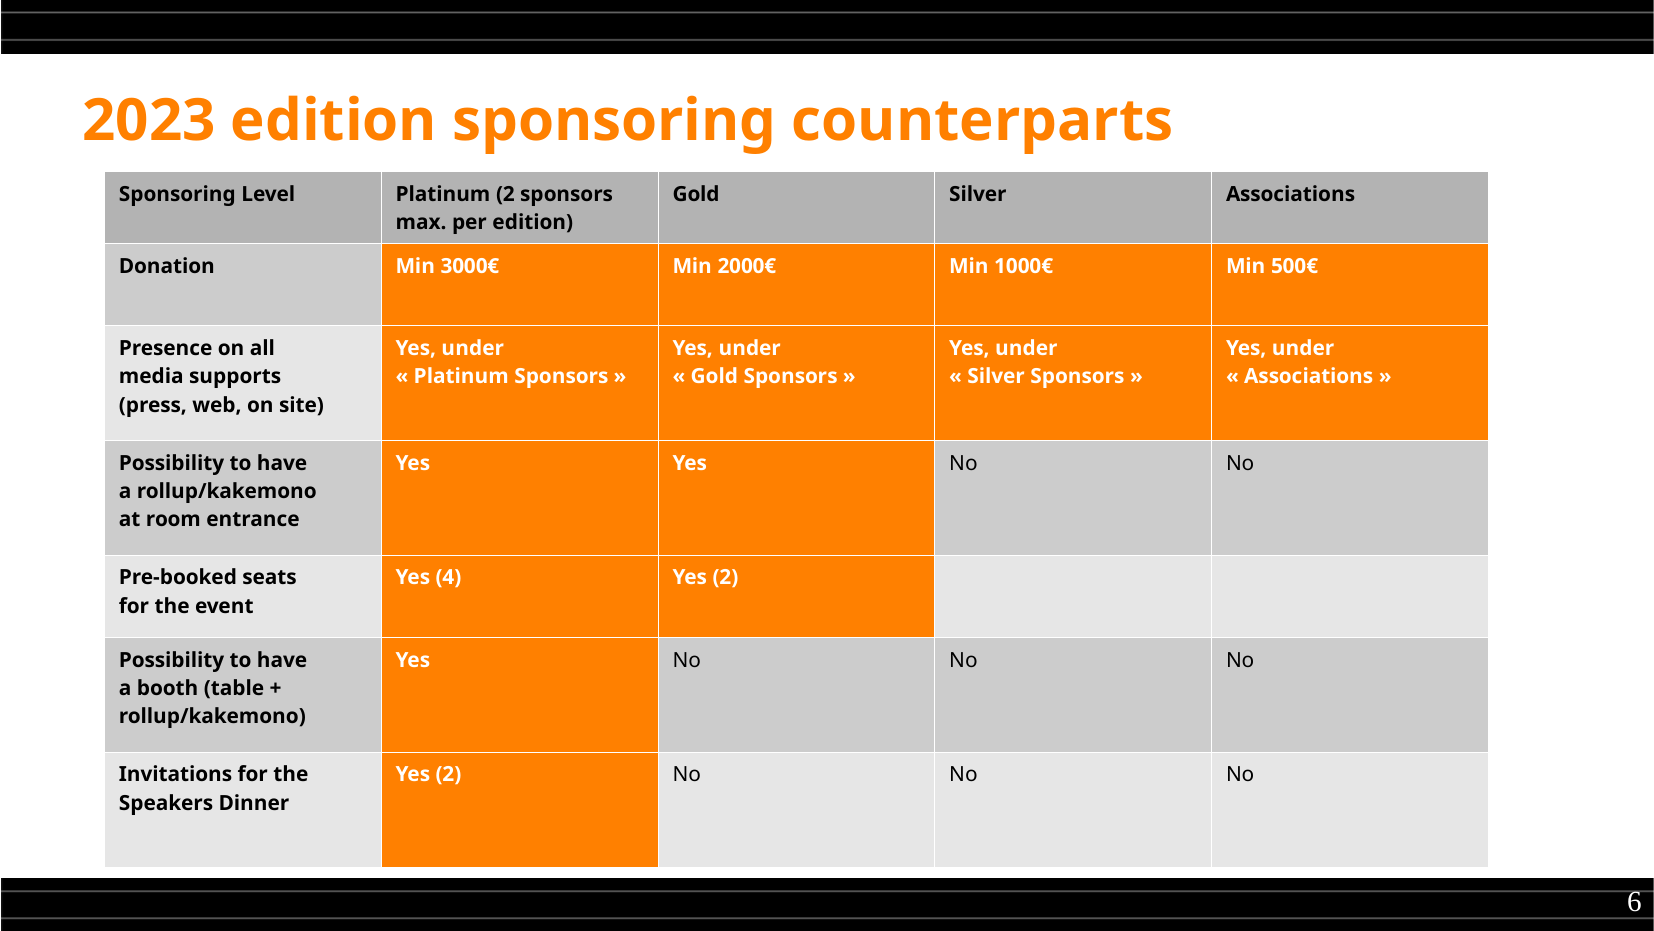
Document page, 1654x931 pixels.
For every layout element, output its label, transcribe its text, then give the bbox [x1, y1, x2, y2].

table_cell No [935, 441, 1211, 555]
table_cell Possibility to have a rollup/kakemono at room entrance [105, 441, 381, 555]
table_cell Yes [659, 441, 934, 555]
table_cell Yes (2) [382, 753, 658, 867]
table_cell Min 500€ [1212, 244, 1488, 325]
table_cell Yes [382, 638, 658, 752]
table_cell Yes, under « Associations » [1212, 326, 1488, 440]
table_cell Yes, under « Gold Sponsors » [659, 326, 934, 440]
table_header Associations [1212, 172, 1488, 243]
table_header Gold [659, 172, 934, 243]
table_cell Yes [382, 441, 658, 555]
table_cell Min 1000€ [935, 244, 1211, 325]
table_cell Yes (2) [659, 556, 934, 637]
table_cell No [935, 753, 1211, 867]
picture [1, 878, 1654, 931]
table_cell No [659, 753, 934, 867]
table_cell No [1212, 753, 1488, 867]
table_header Sponsoring Level [105, 172, 381, 243]
table_cell Invitations for the Speakers Dinner [105, 753, 381, 867]
table_cell Min 3000€ [382, 244, 658, 325]
table_cell Yes, under « Platinum Sponsors » [382, 326, 658, 440]
table_cell Yes (4) [382, 556, 658, 637]
table_cell [935, 556, 1211, 637]
table_cell Presence on all media supports (press, web, on site) [105, 326, 381, 440]
table_cell Pre-booked seats for the event [105, 556, 381, 637]
table_cell No [1212, 441, 1488, 555]
table_header Silver [935, 172, 1211, 243]
title 2023 edition sponsoring counterparts [82, 39, 1571, 195]
table_cell Donation [105, 244, 381, 325]
table_cell [1212, 556, 1488, 637]
table_cell No [659, 638, 934, 752]
table_cell Min 2000€ [659, 244, 934, 325]
table_cell Possibility to have a booth (table + rollup/kakemono) [105, 638, 381, 752]
picture [1, 0, 1654, 54]
table_cell Yes, under « Silver Sponsors » [935, 326, 1211, 440]
table_cell No [1212, 638, 1488, 752]
table_cell No [935, 638, 1211, 752]
table_header Platinum (2 sponsors max. per edition) [382, 172, 658, 243]
